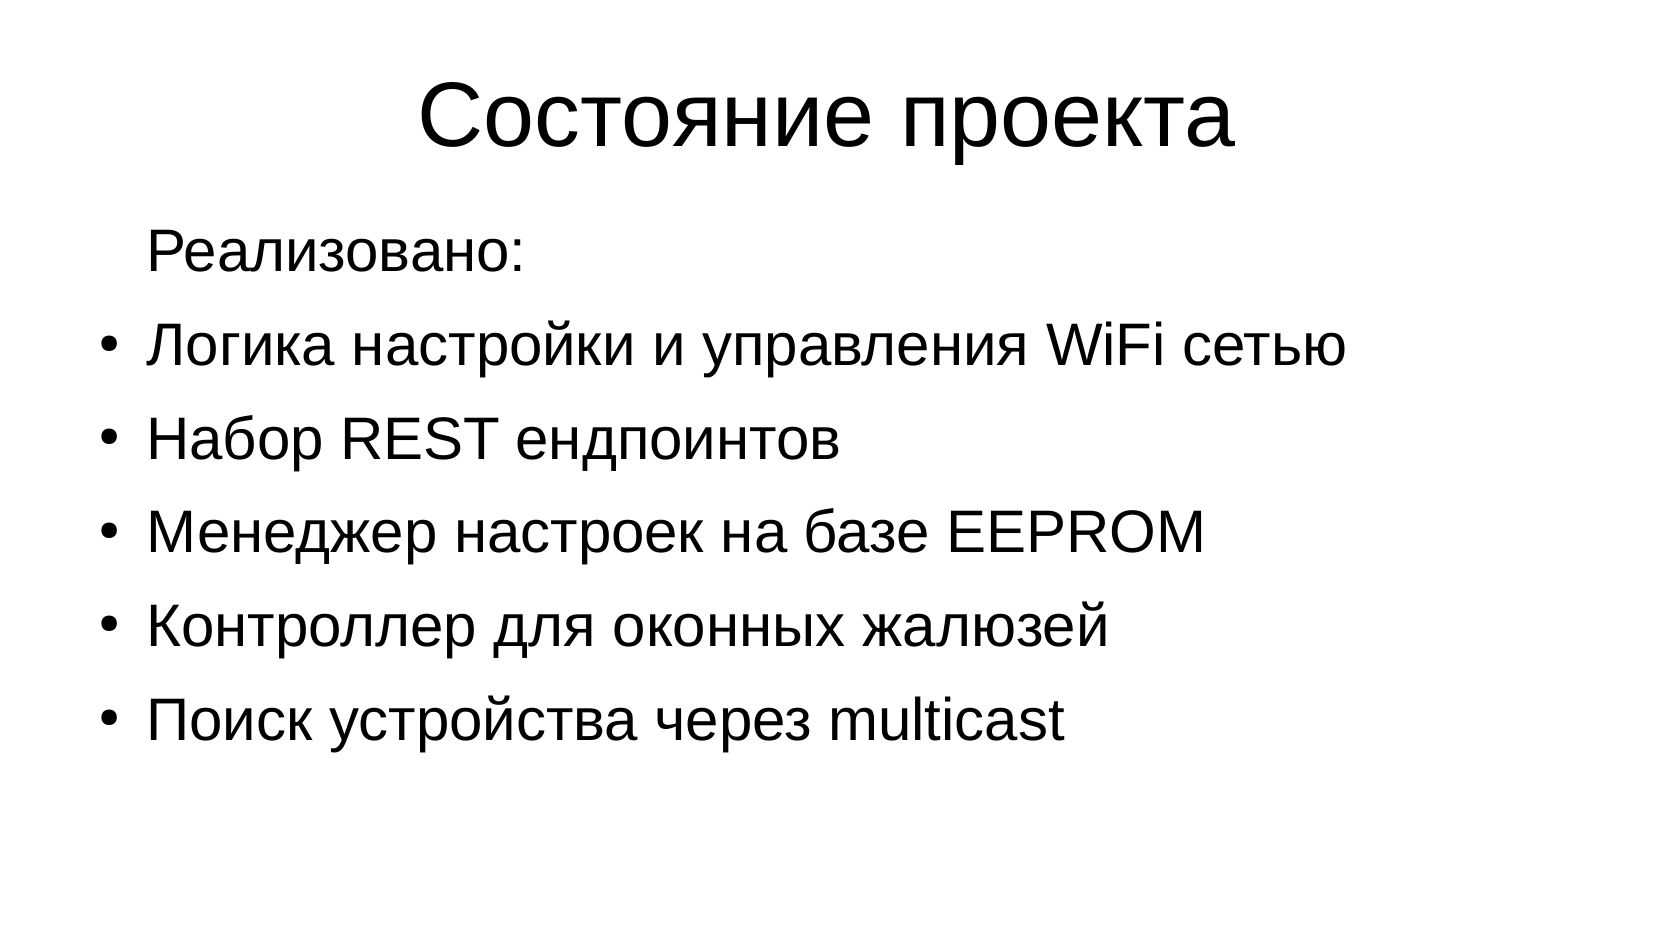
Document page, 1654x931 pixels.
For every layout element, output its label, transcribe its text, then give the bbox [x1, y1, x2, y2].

list Реализовано: Логика настройки и управления WiFi сетью Набор REST ендпоинтов Менеджер настроек на базе EEPROM Контроллер для оконных жалюзей Поиск устройства через multicast [82, 217, 1571, 758]
title Состояние проекта [82, 37, 1571, 193]
